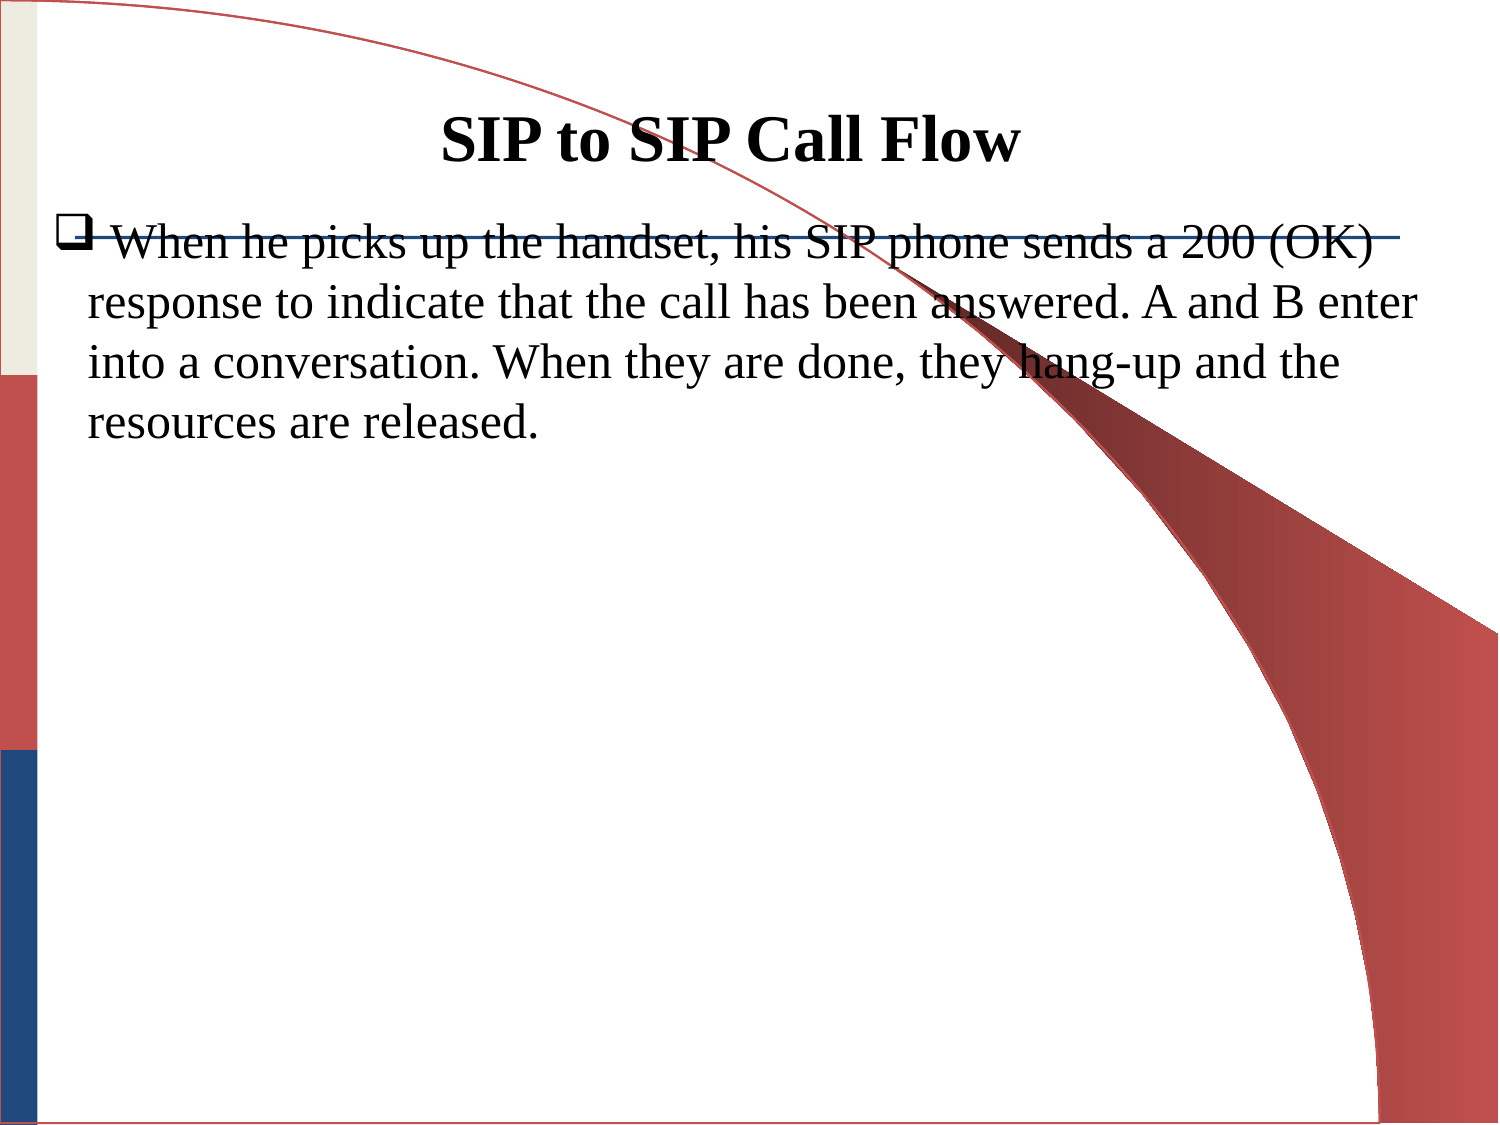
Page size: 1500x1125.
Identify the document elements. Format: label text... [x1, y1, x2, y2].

text_box When he picks up the handset, his SIP phone sends a 200 (OK) response to indicate that the call has been answered. A and B enter into a conversation. When they are done, they hang-up and the resources are released. [37, 201, 1438, 456]
text_box SIP to SIP Call Flow [62, 87, 1400, 183]
